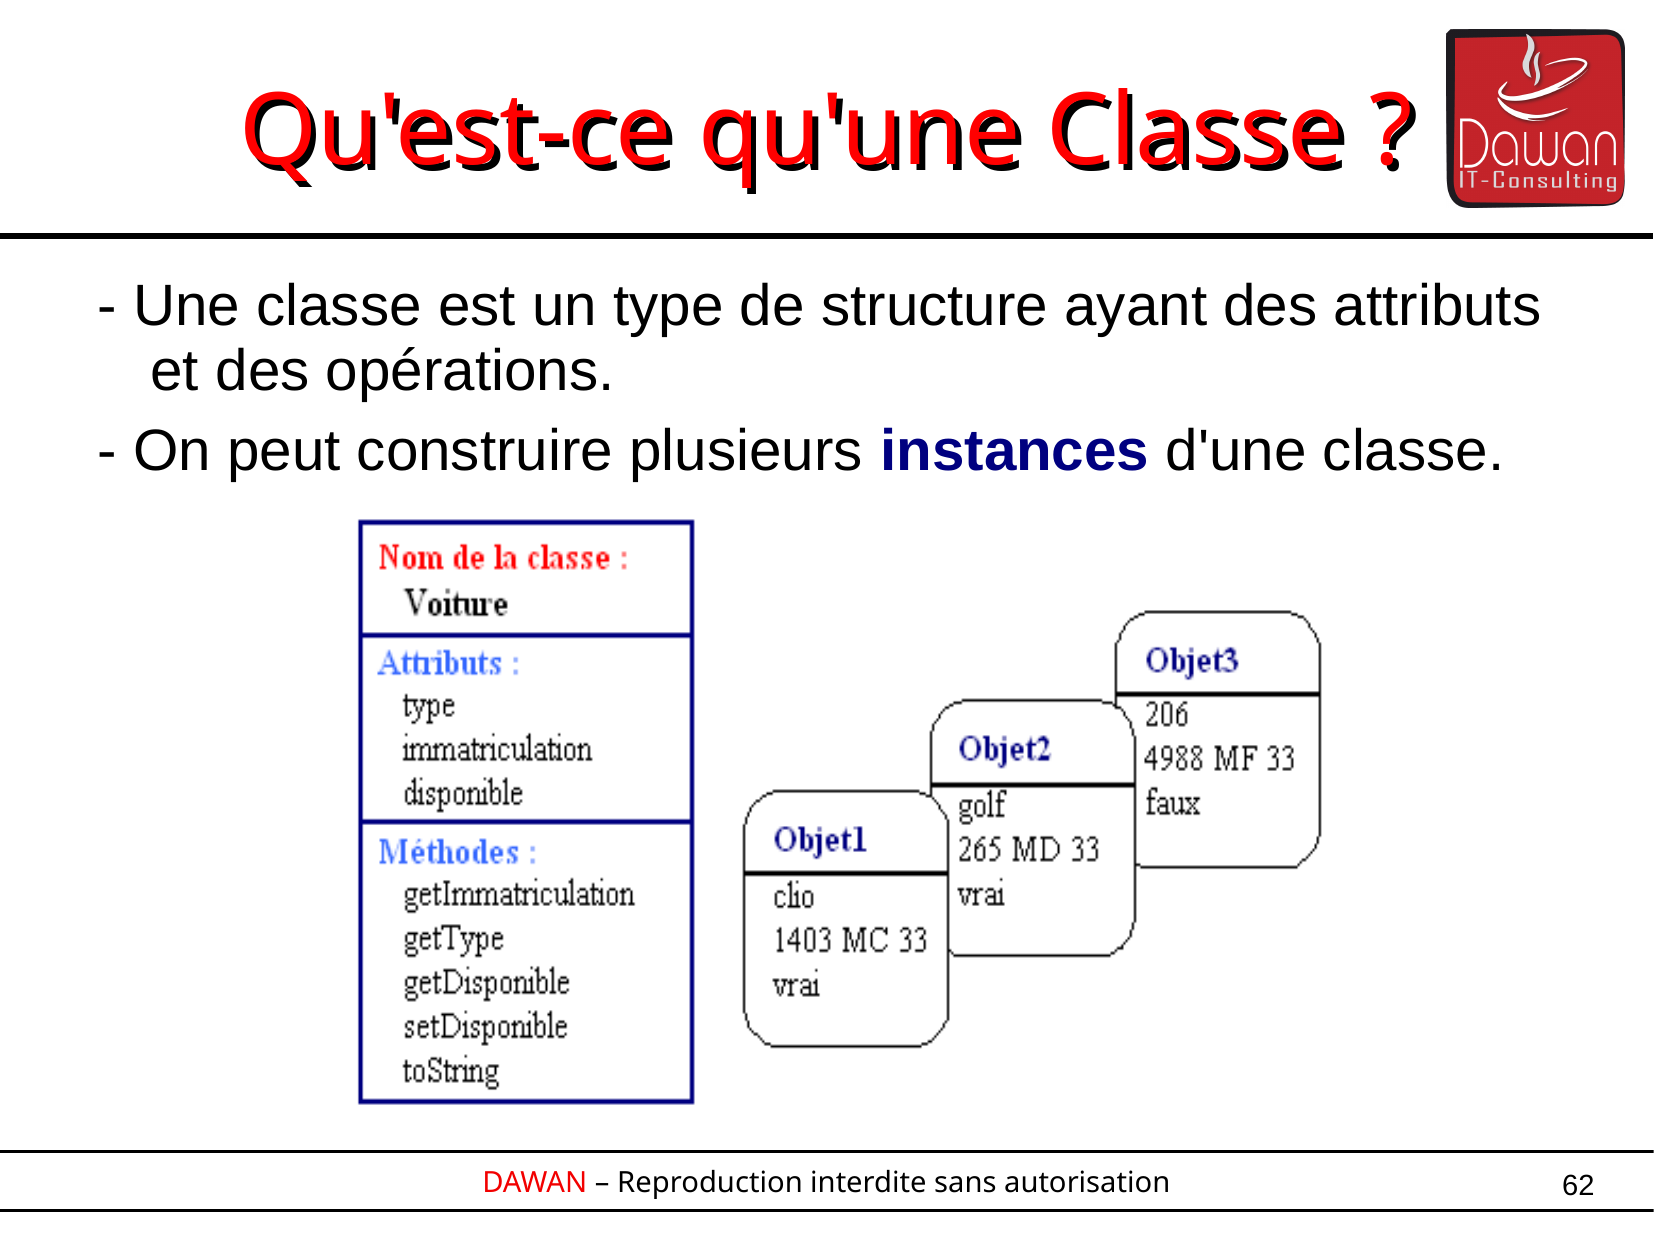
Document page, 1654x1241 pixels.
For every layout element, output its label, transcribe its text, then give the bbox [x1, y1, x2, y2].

text_box - Une classe est un type de structure ayant des attributs et des opérations. - On peut construire plusieurs instances d'une classe. [64, 265, 1571, 606]
text_box Qu'est-ce qu'une Classe ? [88, 50, 1565, 182]
picture [1446, 29, 1625, 208]
picture [342, 501, 1347, 1123]
